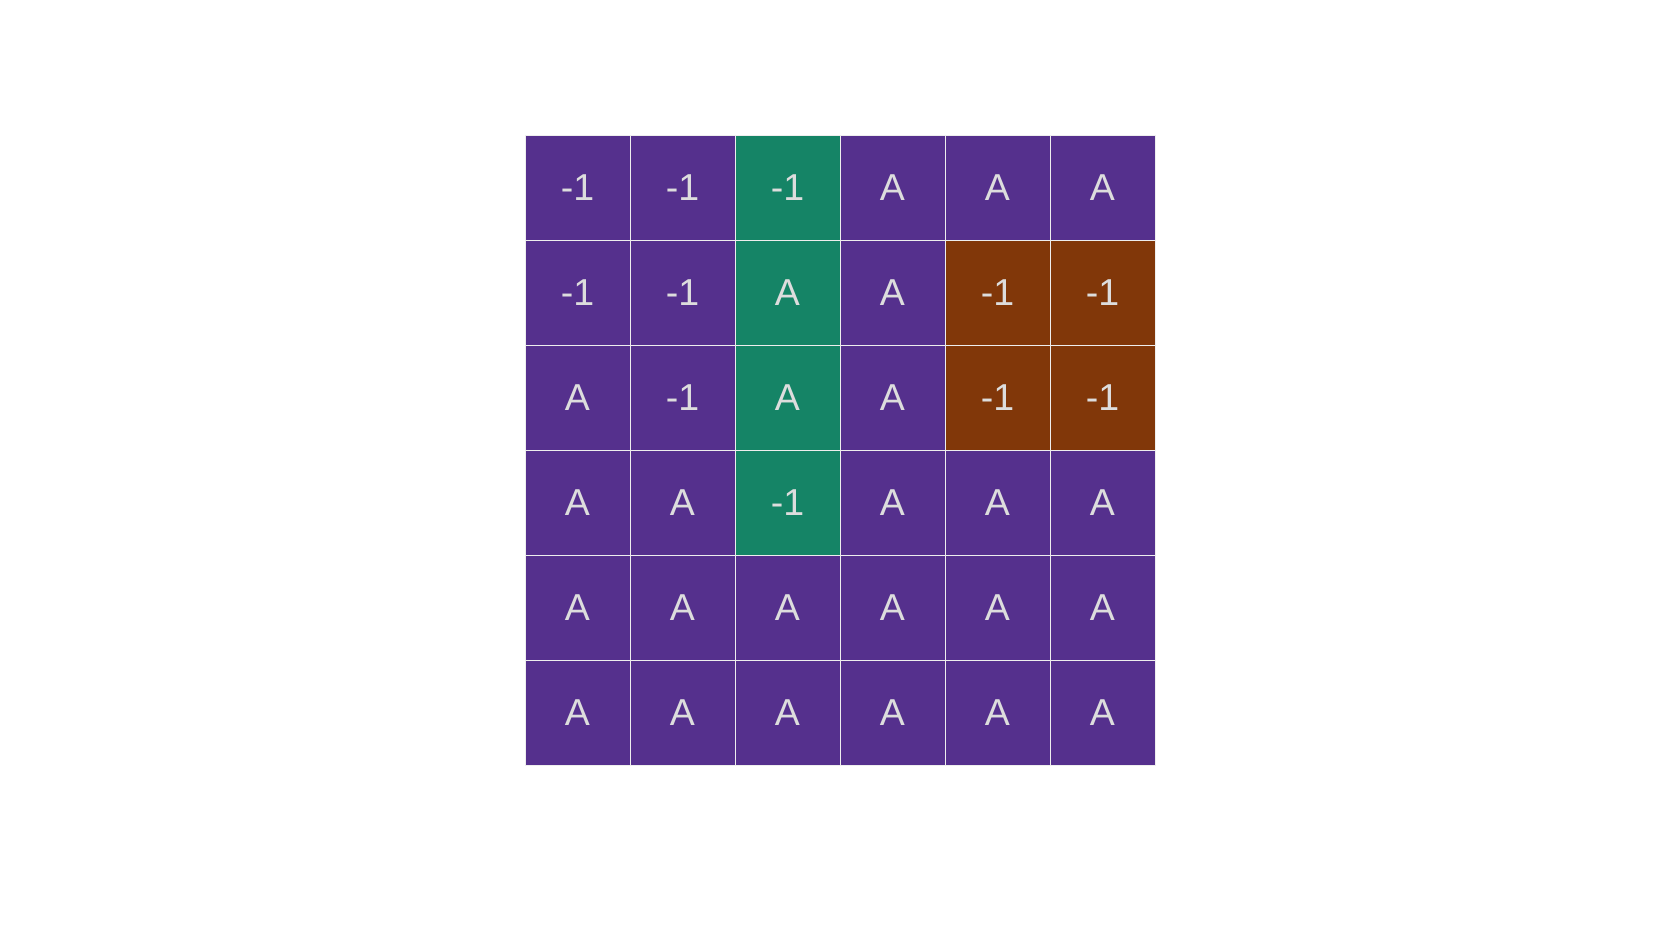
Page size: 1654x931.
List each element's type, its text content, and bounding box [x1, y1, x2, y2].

text_box A [735, 240, 840, 345]
text_box -1 [945, 345, 1050, 450]
text_box A [840, 240, 945, 345]
text_box -1 [945, 240, 1050, 345]
text_box A [1050, 450, 1156, 555]
text_box A [525, 450, 630, 555]
text_box A [630, 660, 735, 766]
text_box A [735, 555, 840, 660]
text_box A [525, 555, 630, 660]
text_box A [1050, 660, 1156, 766]
text_box -1 [735, 450, 840, 555]
text_box A [630, 450, 735, 555]
text_box A [840, 660, 945, 766]
text_box -1 [630, 135, 735, 240]
text_box A [1050, 555, 1156, 660]
text_box A [945, 660, 1050, 766]
text_box -1 [1050, 240, 1156, 345]
text_box A [945, 135, 1050, 240]
text_box A [840, 555, 945, 660]
text_box A [735, 660, 840, 766]
text_box A [630, 555, 735, 660]
text_box A [1050, 135, 1156, 240]
text_box A [525, 660, 630, 766]
text_box -1 [525, 135, 630, 240]
text_box -1 [630, 345, 735, 450]
text_box A [840, 450, 945, 555]
text_box A [840, 345, 945, 450]
text_box -1 [525, 240, 630, 345]
text_box A [525, 345, 630, 450]
text_box -1 [630, 240, 735, 345]
text_box A [945, 450, 1050, 555]
text_box A [945, 555, 1050, 660]
text_box A [840, 135, 945, 240]
text_box -1 [735, 135, 840, 240]
text_box -1 [1050, 345, 1156, 450]
text_box A [735, 345, 840, 450]
